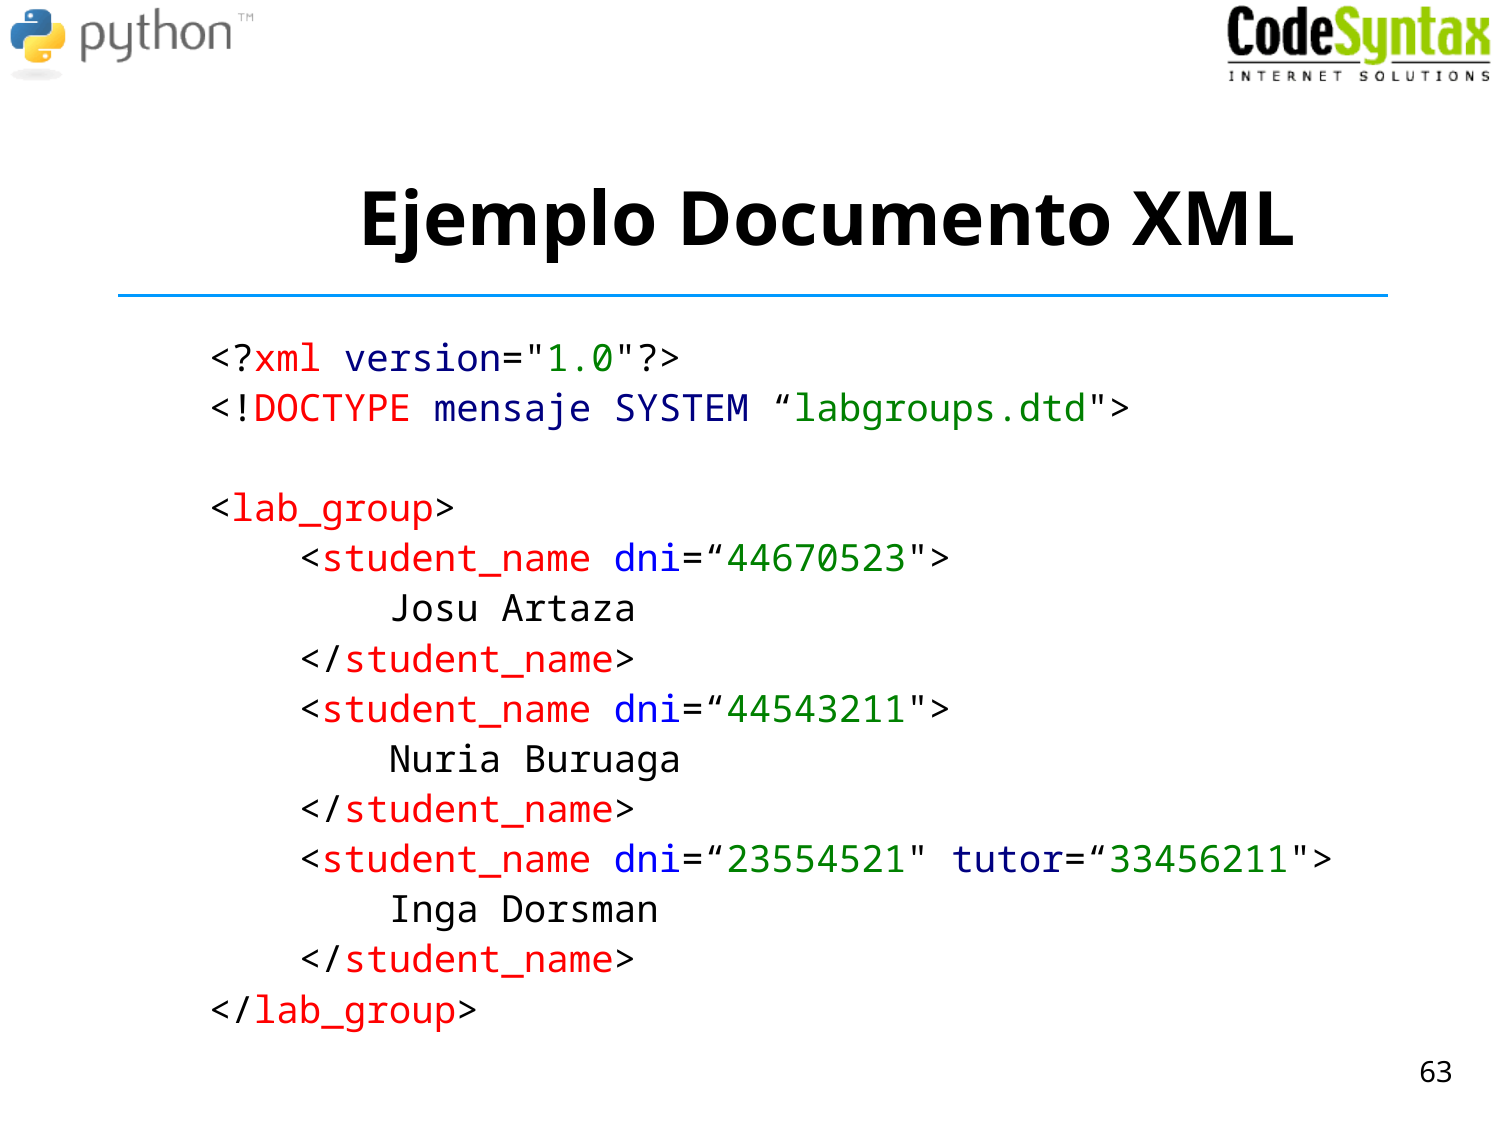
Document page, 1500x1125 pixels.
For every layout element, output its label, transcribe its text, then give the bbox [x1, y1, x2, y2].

picture [1226, 5, 1500, 83]
picture [0, 0, 286, 92]
list <?xml version="1.0"?> <!DOCTYPE mensaje SYSTEM “labgroups.dtd"> <lab_group> <student_name dni=“44670523"> Josu Artaza </student_name> <student_name dni=“44543211"> Nuria Buruaga </student_name> <student_name dni=“23554521" tutor=“33456211"> Inga Dorsman </student_name> </lab_group> [193, 331, 1469, 1007]
title Ejemplo Documento XML [188, 35, 1468, 276]
